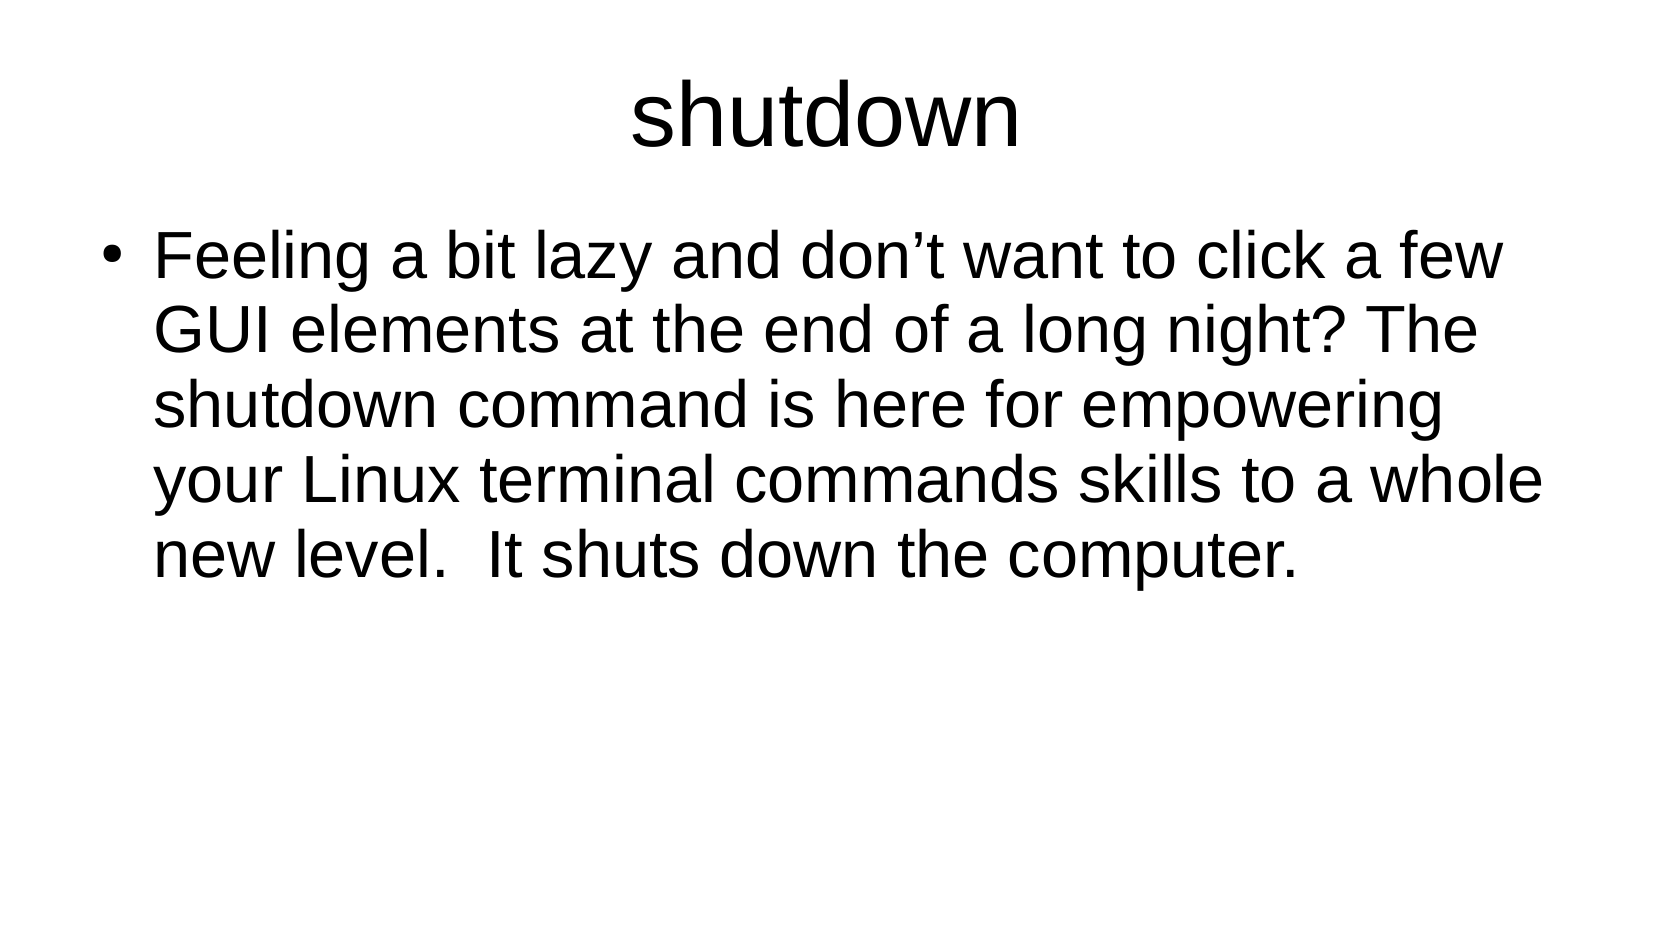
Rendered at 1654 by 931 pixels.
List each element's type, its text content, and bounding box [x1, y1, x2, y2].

list Feeling a bit lazy and don’t want to click a few GUI elements at the end of a long night? The shutdown command is here for empowering your Linux terminal commands skills to a whole new level. It shuts down the computer. [82, 217, 1571, 758]
title shutdown [82, 37, 1571, 193]
